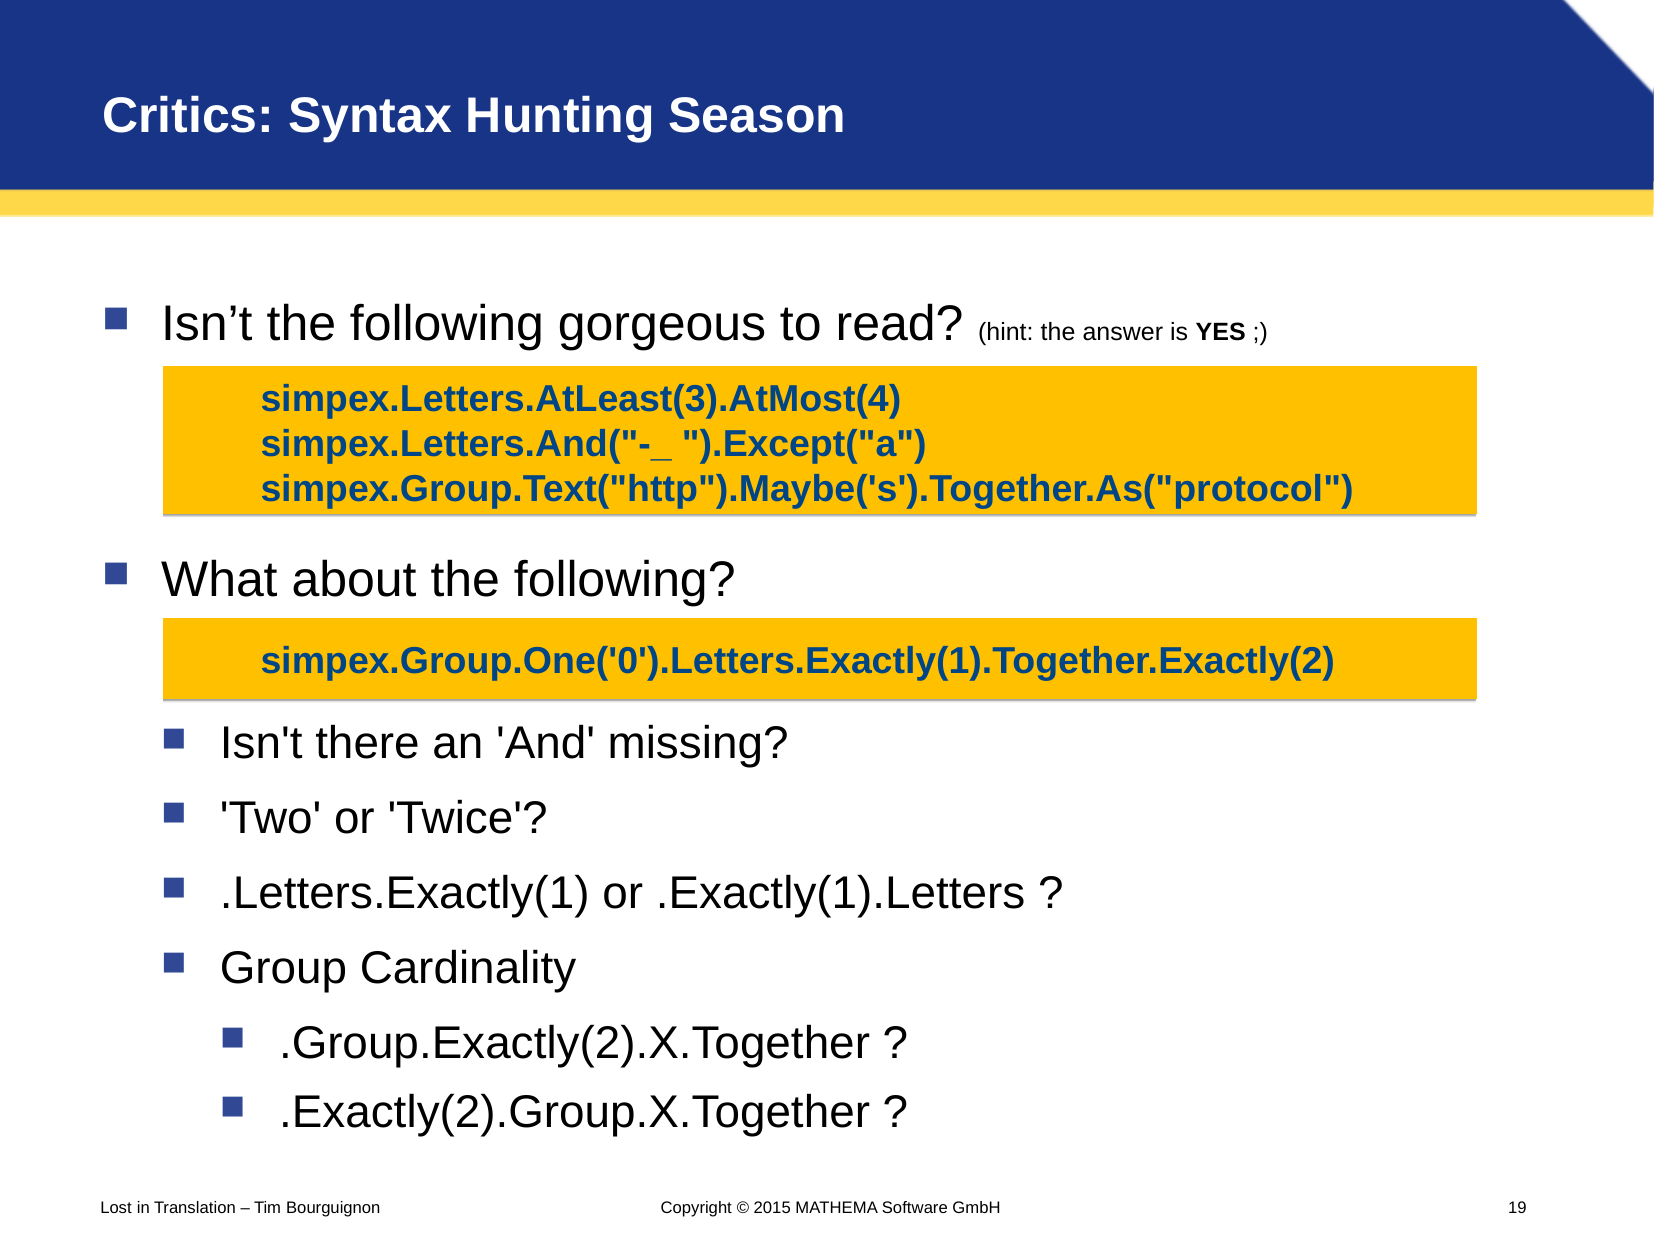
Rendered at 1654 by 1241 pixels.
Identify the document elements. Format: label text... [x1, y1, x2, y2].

list Isn’t the following gorgeous to read? (hint: the answer is YES ;) What about the following? Isn't there an 'And' missing? 'Two' or 'Twice'? .Letters.Exactly(1) or .Exactly(1).Letters ? Group Cardinality .Group.Exactly(2).X.Together ? .Exactly(2).Group.X.Together ? [101, 295, 1528, 1139]
title Critics: Syntax Hunting Season [101, 69, 1173, 162]
picture [0, 0, 1654, 1241]
text_box simpex.Group.One('0').Letters.Exactly(1).Together.Exactly(2) [163, 618, 1477, 699]
text_box simpex.Letters.AtLeast(3).AtMost(4) simpex.Letters.And("-_ ").Except("a") simpex.Group.Text("http").Maybe('s').Together.As("protocol") [163, 366, 1477, 514]
